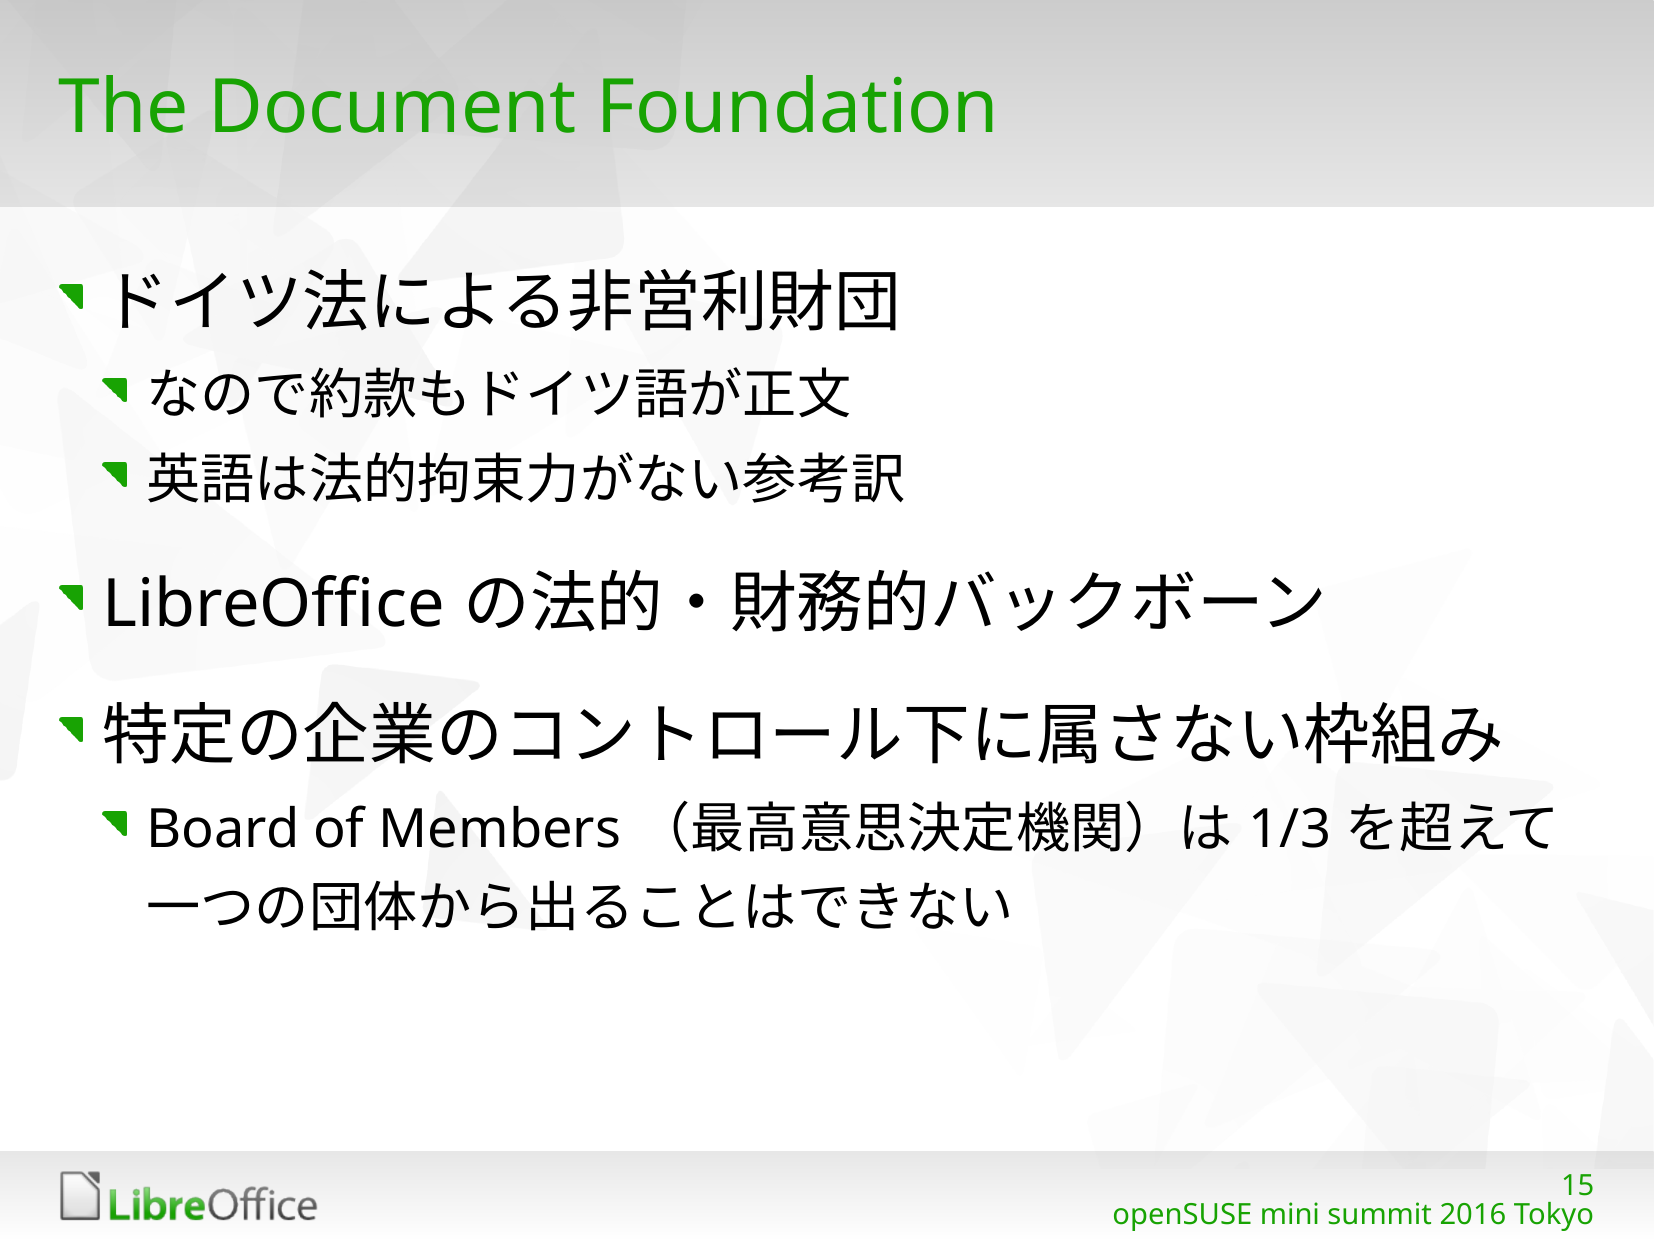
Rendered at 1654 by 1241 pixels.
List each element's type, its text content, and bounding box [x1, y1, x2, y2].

picture [41, 1152, 337, 1240]
title The Document Foundation [59, 29, 1595, 178]
picture [0, 0, 783, 931]
picture [915, 548, 1654, 1169]
list ドイツ法による非営利財団 なので約款もドイツ語が正文 英語は法的拘束力がない参考訳 LibreOfficeの法的・財務的バックボーン 特定の企業のコントロール下に属さない枠組み Board of Members（最高意思決定機関）は1/3を超えて一つの団体から出ることはできない [59, 248, 1595, 968]
